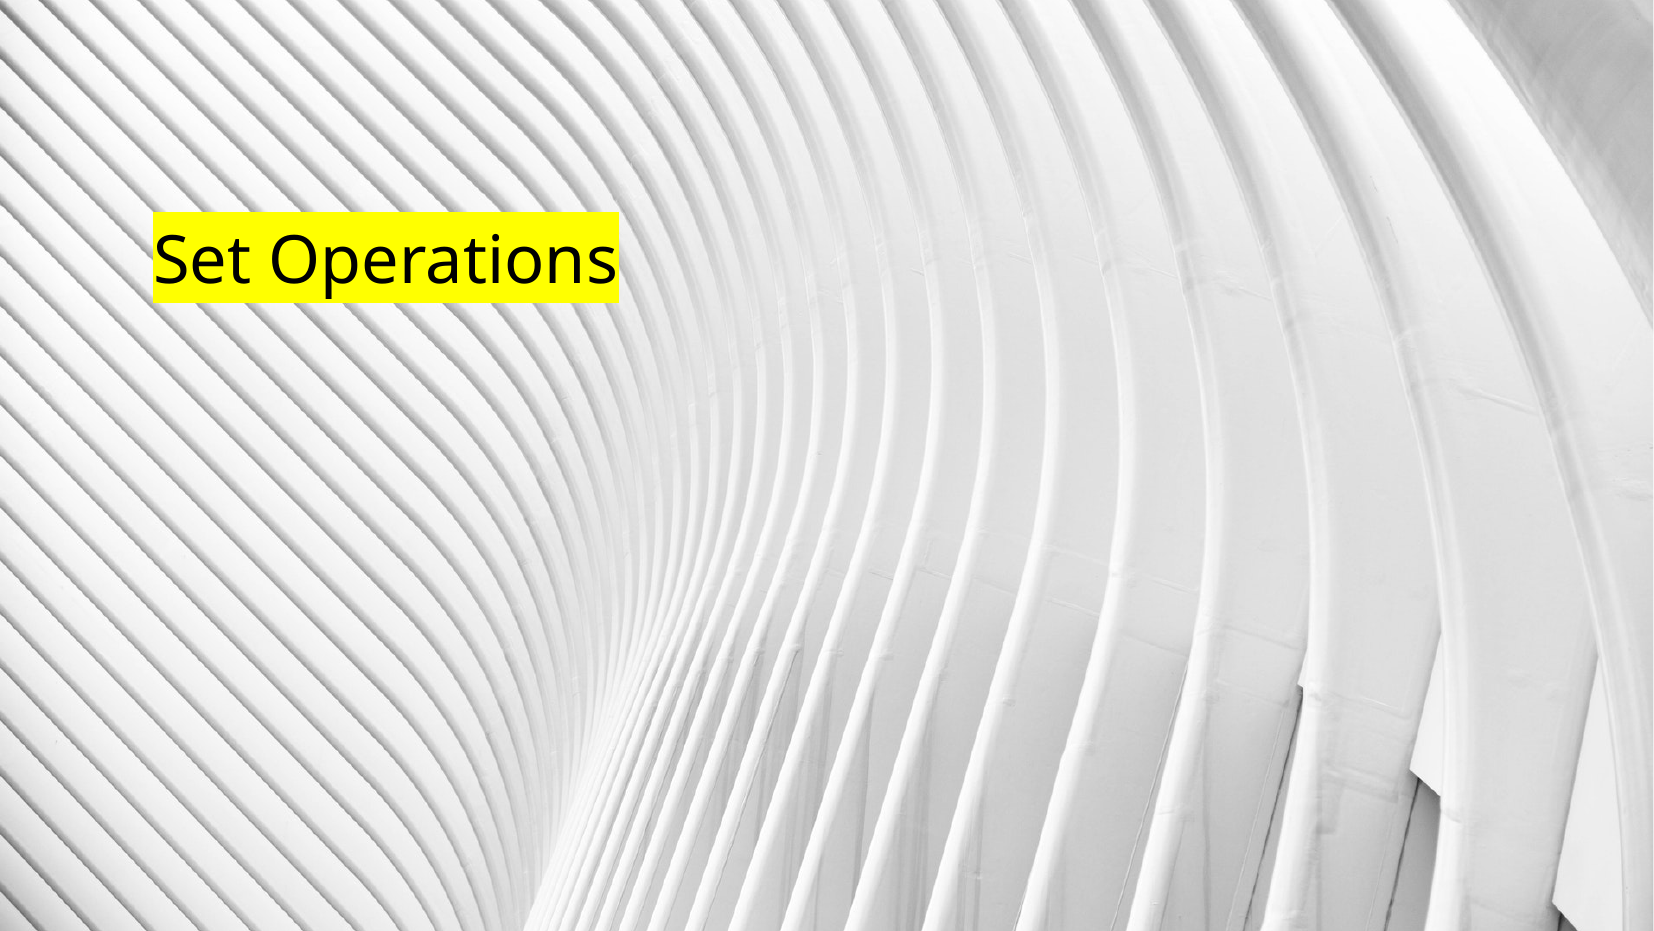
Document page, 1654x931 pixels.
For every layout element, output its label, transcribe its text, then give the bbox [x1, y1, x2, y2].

list Set Operations [82, 217, 1571, 839]
picture [0, 0, 1654, 931]
